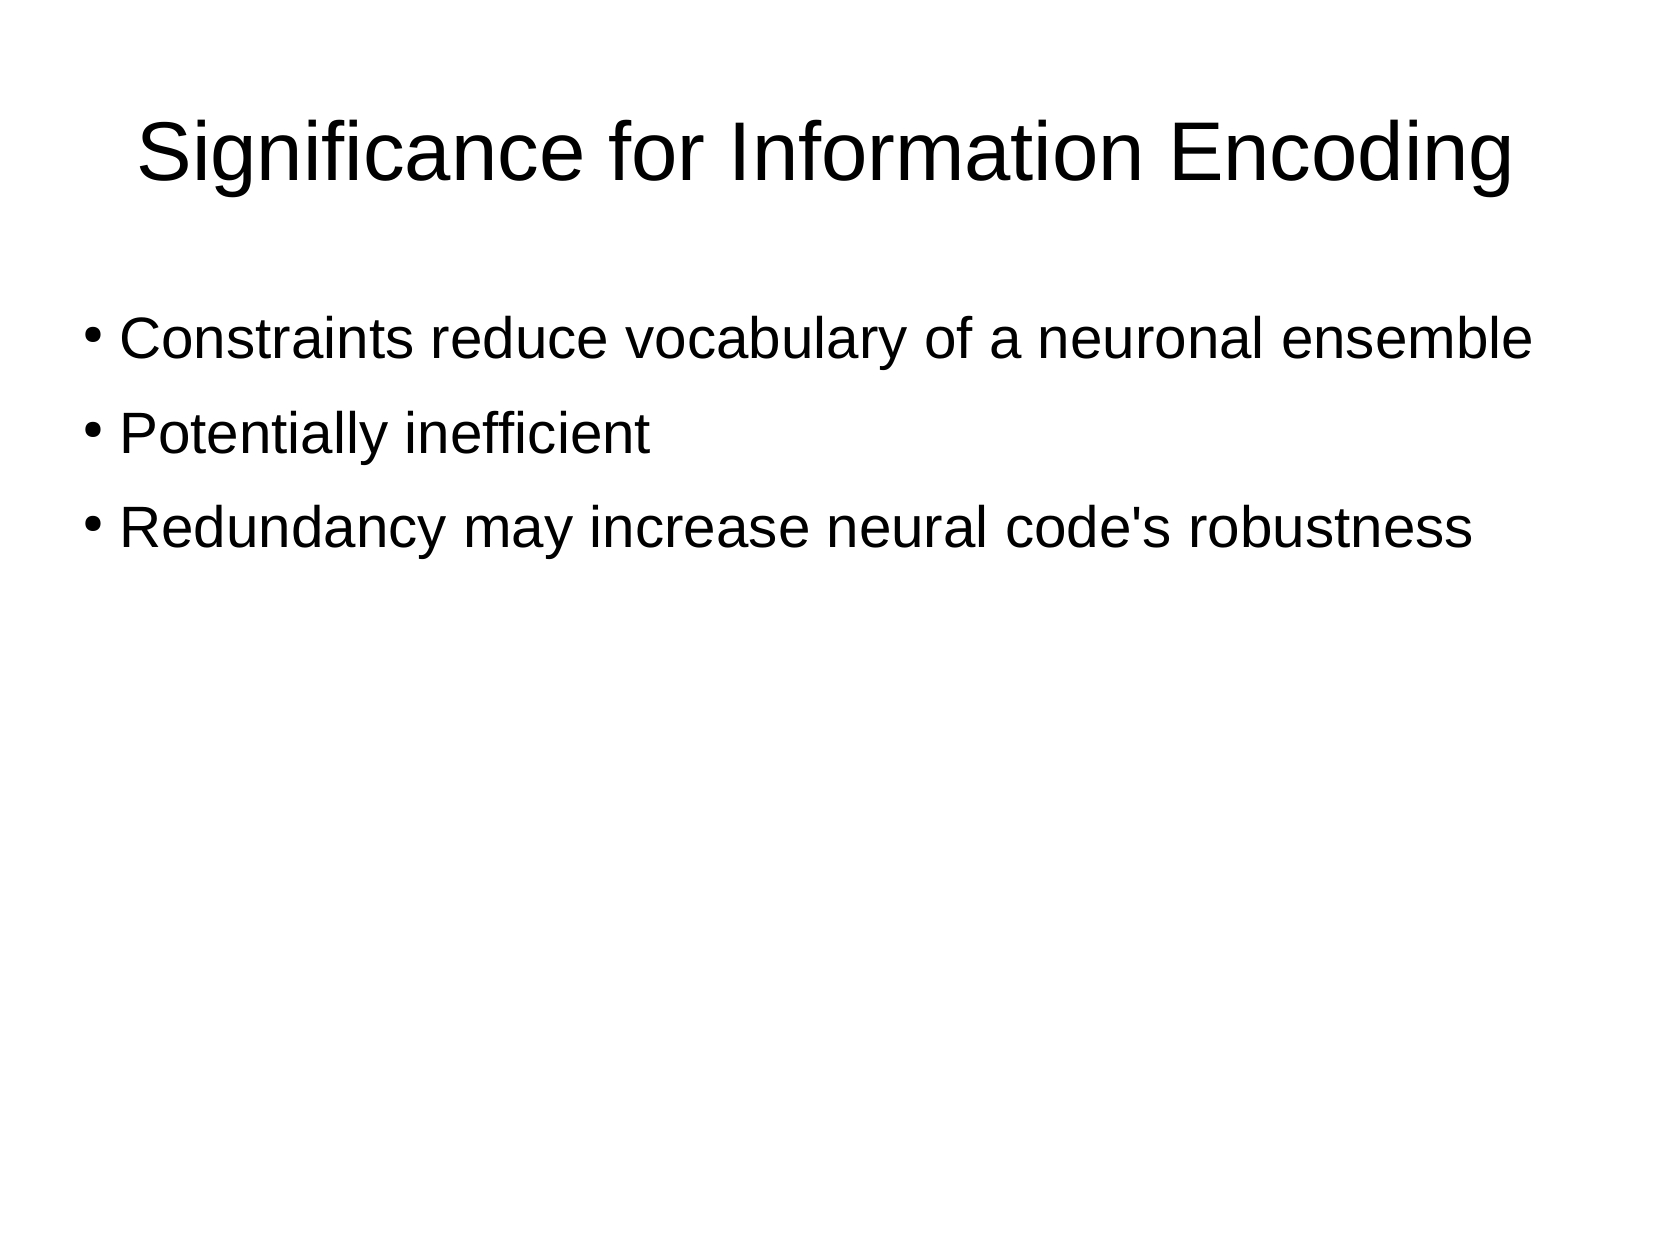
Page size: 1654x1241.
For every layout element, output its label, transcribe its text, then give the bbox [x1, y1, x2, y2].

title Significance for Information Encoding [82, 49, 1571, 257]
list Constraints reduce vocabulary of a neuronal ensemble Potentially inefficient Redundancy may increase neural code's robustness [82, 301, 1538, 1022]
